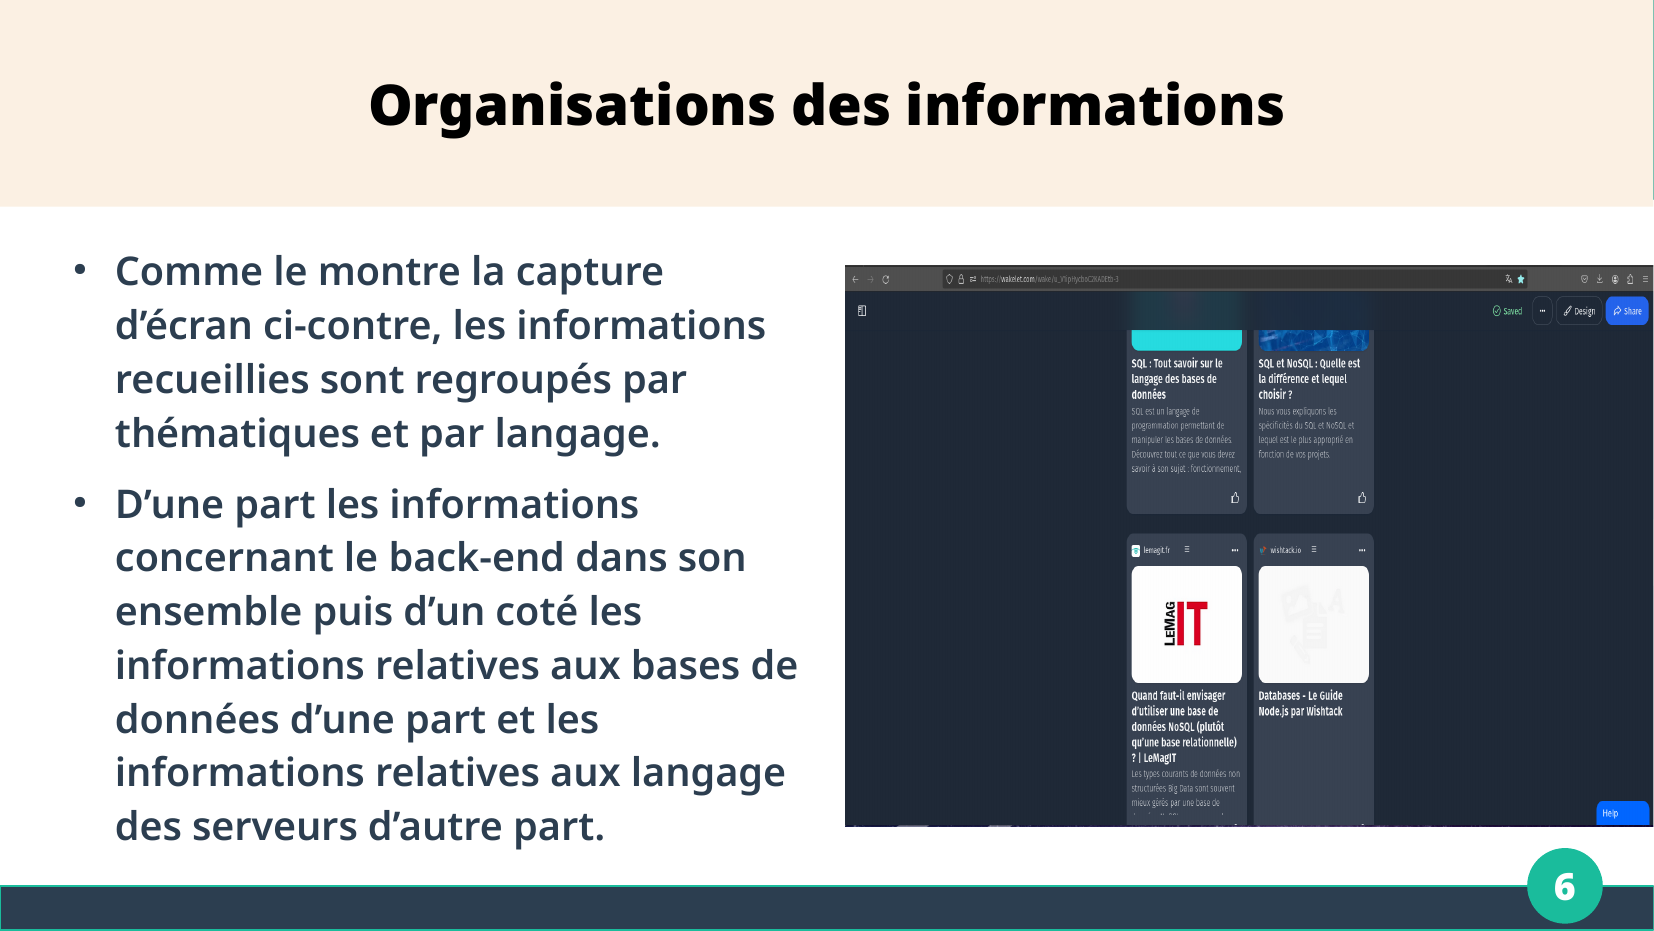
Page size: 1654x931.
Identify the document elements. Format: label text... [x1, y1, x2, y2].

title Organisations des informations [0, 0, 1654, 207]
picture [845, 265, 1654, 827]
list Comme le montre la capture d’écran ci-contre, les informations recueillies sont regroupés par thématiques et par langage. D’une part les informations concernant le back-end dans son ensemble puis d’un coté les informations relatives aux bases de données d’une part et les informations relatives aux langage des serveurs d’autre part. [59, 243, 809, 864]
